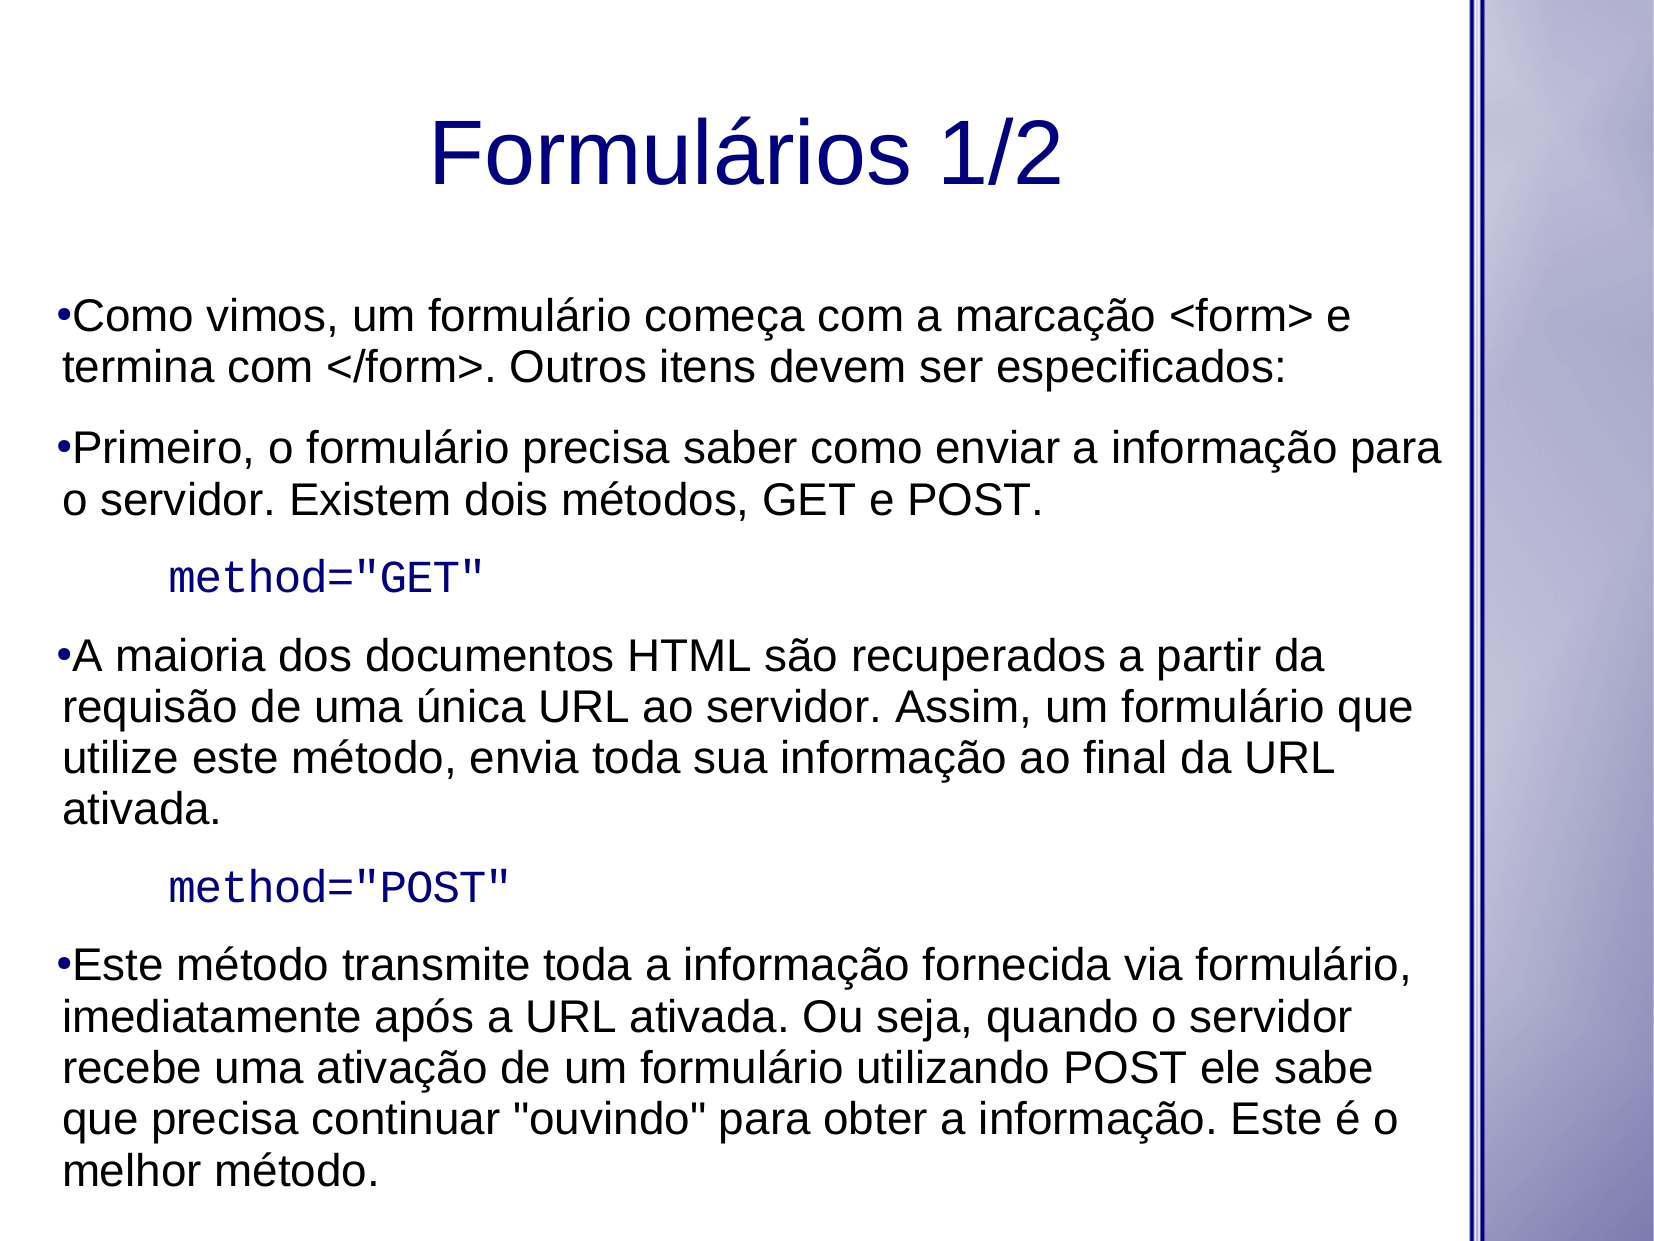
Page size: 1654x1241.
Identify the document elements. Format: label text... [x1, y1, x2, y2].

title Formulários 1/2 [47, 49, 1447, 257]
list Como vimos, um formulário começa com a marcação <form> e termina com </form>. Outros itens devem ser especificados: Primeiro, o formulário precisa saber como enviar a informação para o servidor. Existem dois métodos, GET e POST. method="GET" A maioria dos documentos HTML são recuperados a partir da requisão de uma única URL ao servidor. Assim, um formulário que utilize este método, envia toda sua informação ao final da URL ativada. method="POST" Este método transmite toda a informação fornecida via formulário, imediatamente após a URL ativada. Ou seja, quando o servidor recebe uma ativação de um formulário utilizando POST ele sabe que precisa continuar "ouvindo" para obter a informação. Este é o melhor método. [47, 290, 1447, 1196]
picture [0, 0, 1654, 1241]
